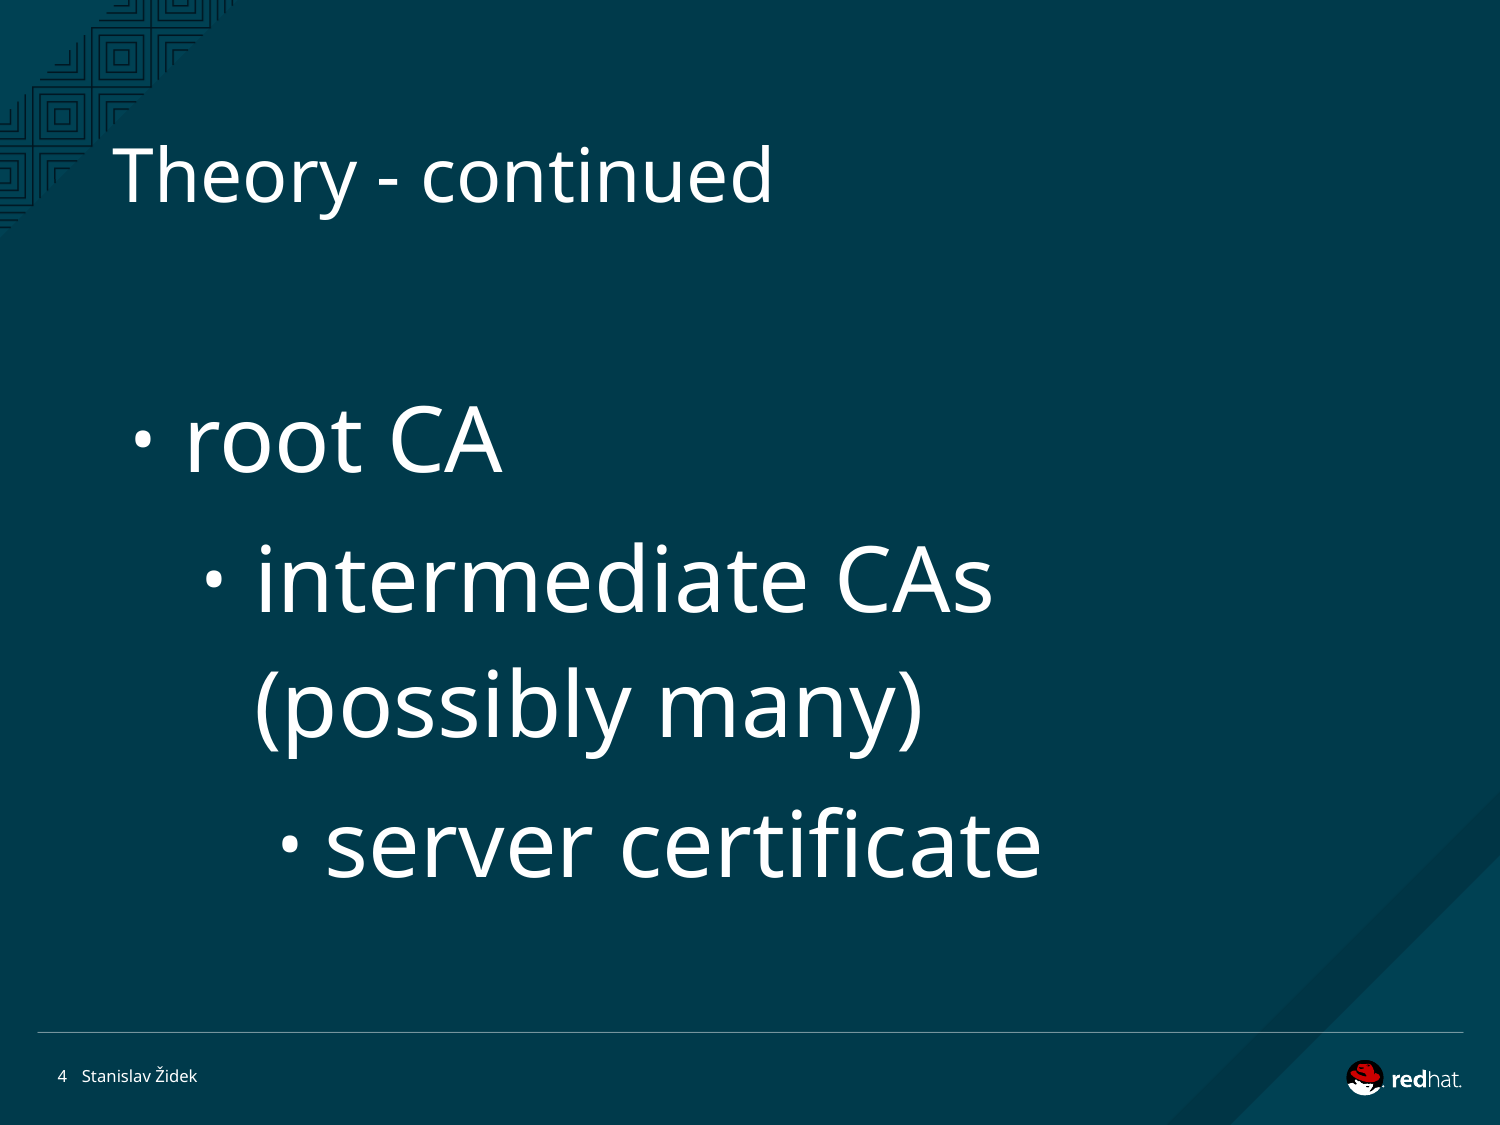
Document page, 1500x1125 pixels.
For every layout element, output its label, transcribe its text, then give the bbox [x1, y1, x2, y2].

list root CA intermediate CAs (possibly many) server certificate [112, 375, 1388, 1028]
title Theory - continued [112, 0, 1388, 225]
